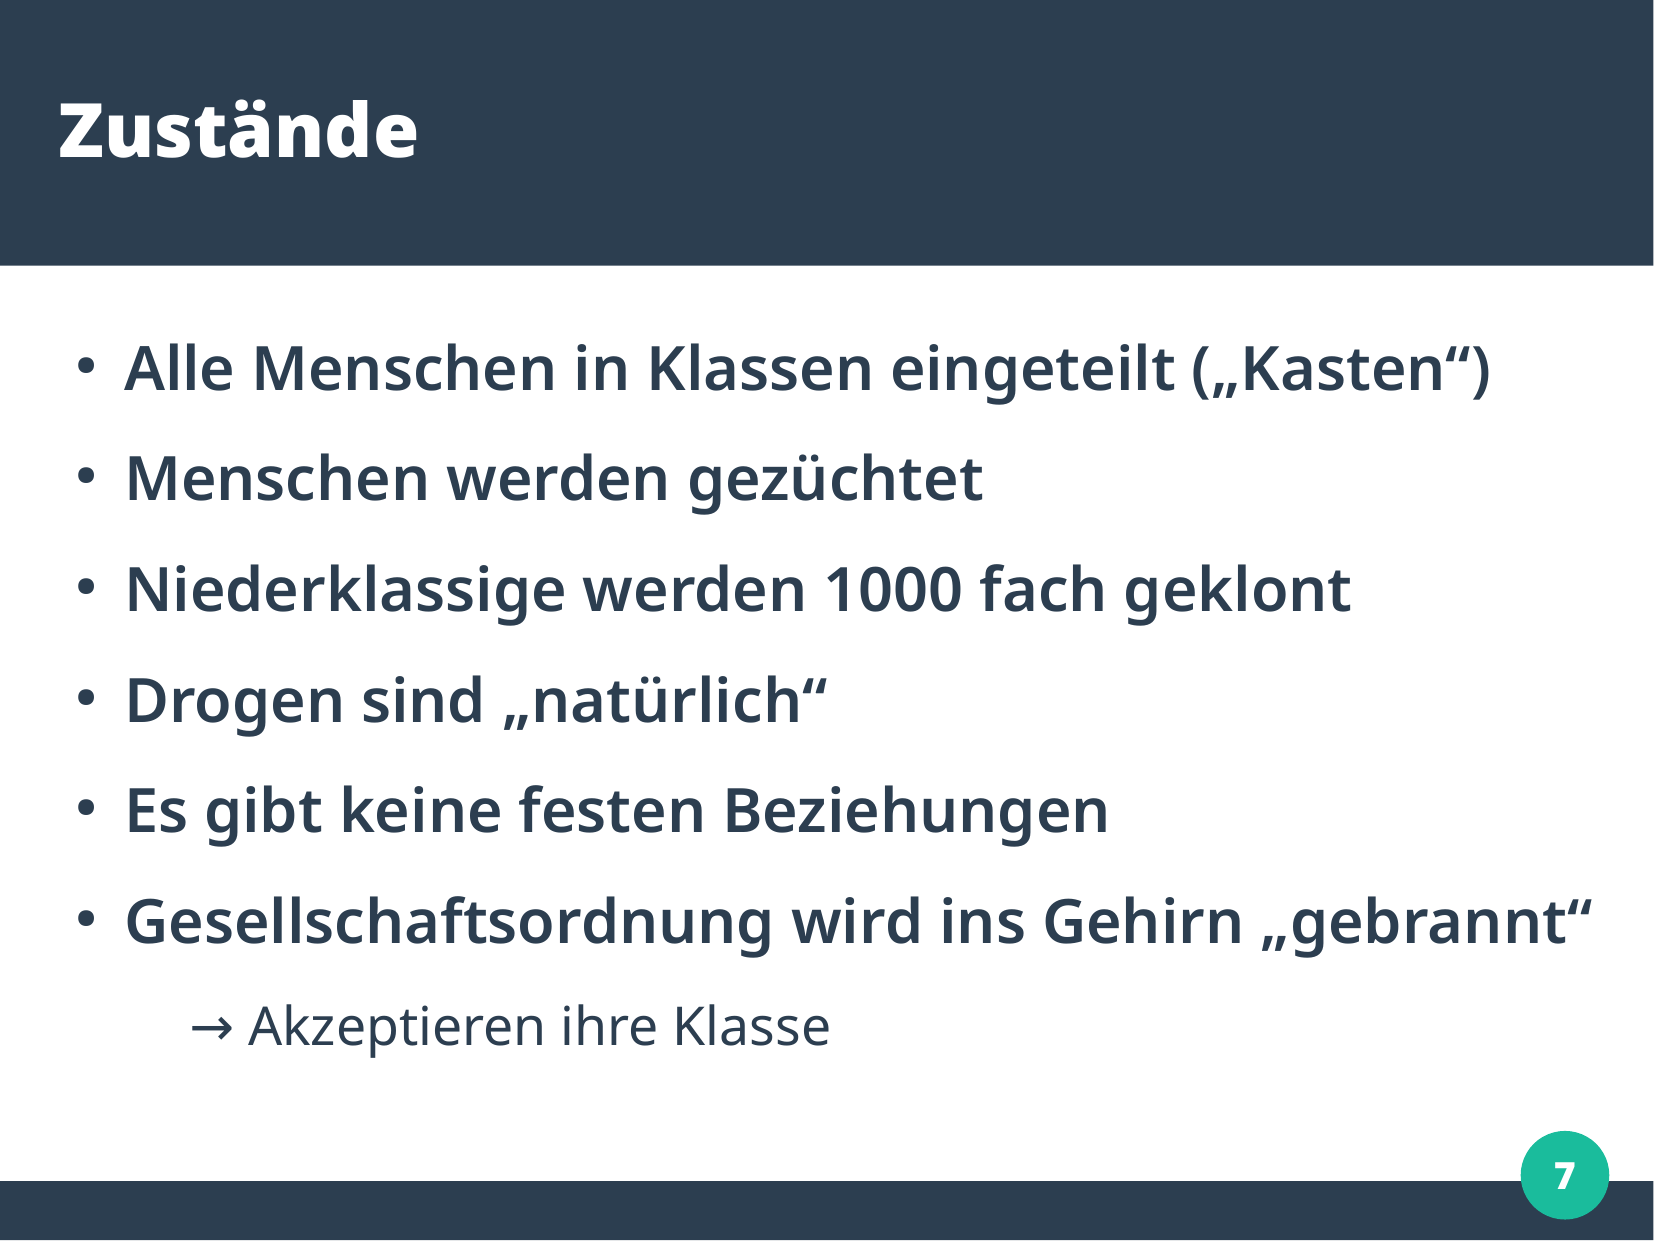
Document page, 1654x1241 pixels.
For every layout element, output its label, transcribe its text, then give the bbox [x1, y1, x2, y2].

title Zustände [59, 49, 1595, 207]
list Alle Menschen in Klassen eingeteilt („Kasten“) Menschen werden gezüchtet Niederklassige werden 1000 fach geklont Drogen sind „natürlich“ Es gibt keine festen Beziehungen Gesellschaftsordnung wird ins Gehirn „gebrannt“ → Akzeptieren ihre Klasse [59, 324, 1595, 1152]
